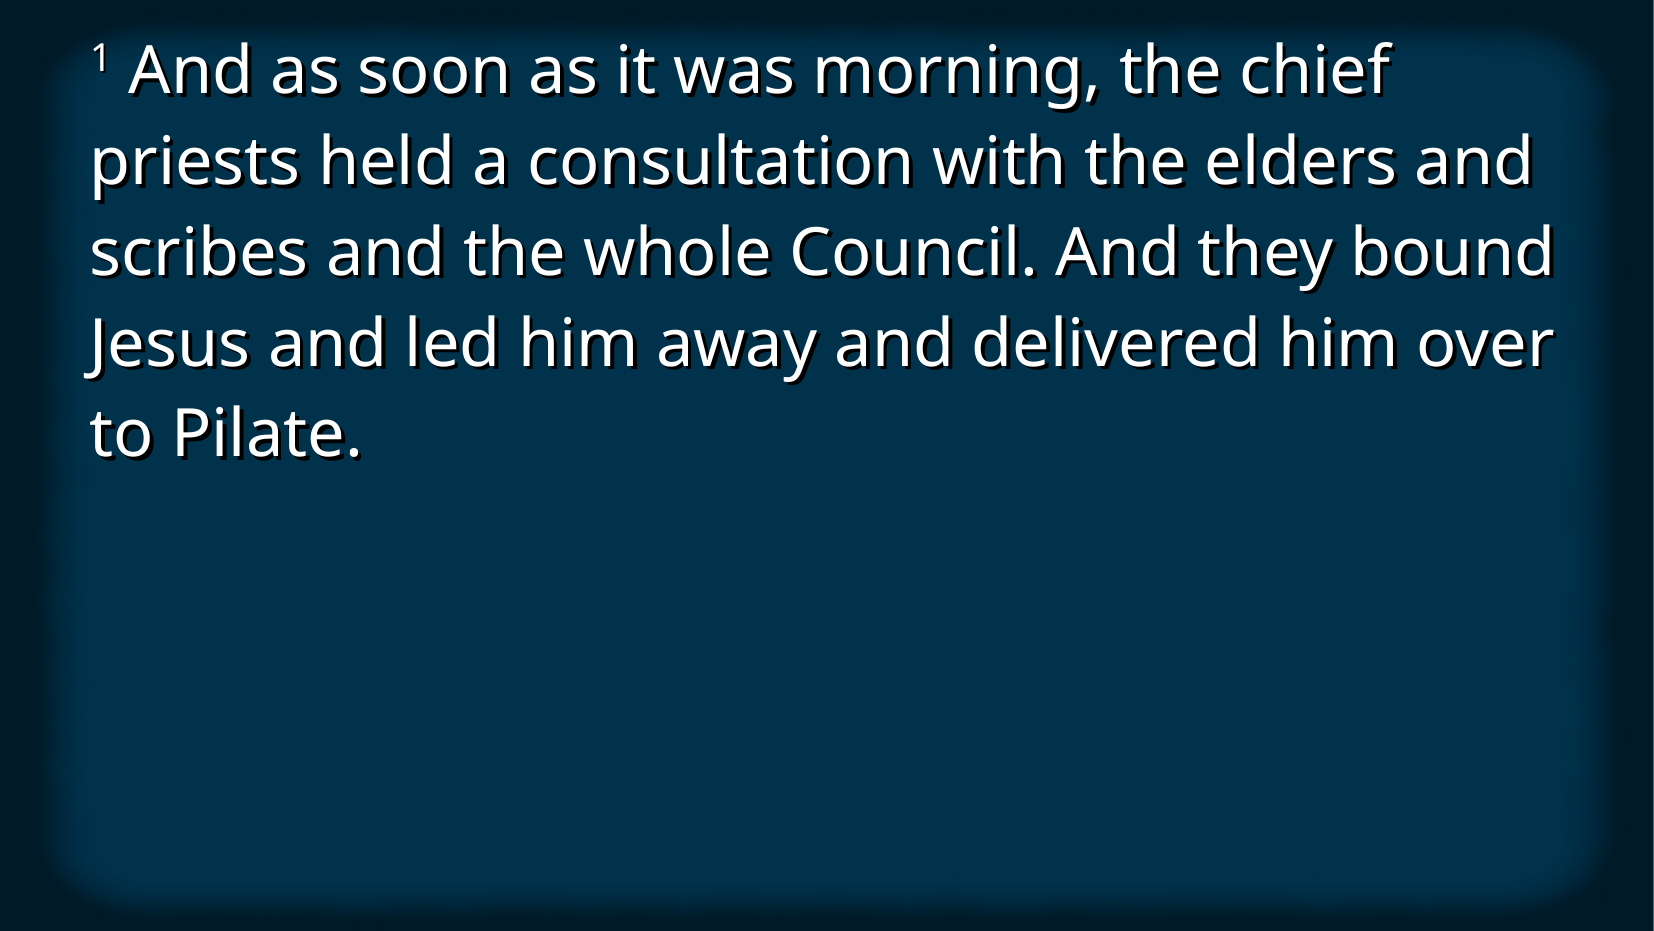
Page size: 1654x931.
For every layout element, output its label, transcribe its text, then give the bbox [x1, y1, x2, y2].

picture [0, 0, 1654, 931]
text_box 1 And as soon as it was morning, the chief priests held a consultation with the elders and scribes and the whole Council. And they bound Jesus and led him away and delivered him over to Pilate. [75, 15, 1576, 385]
